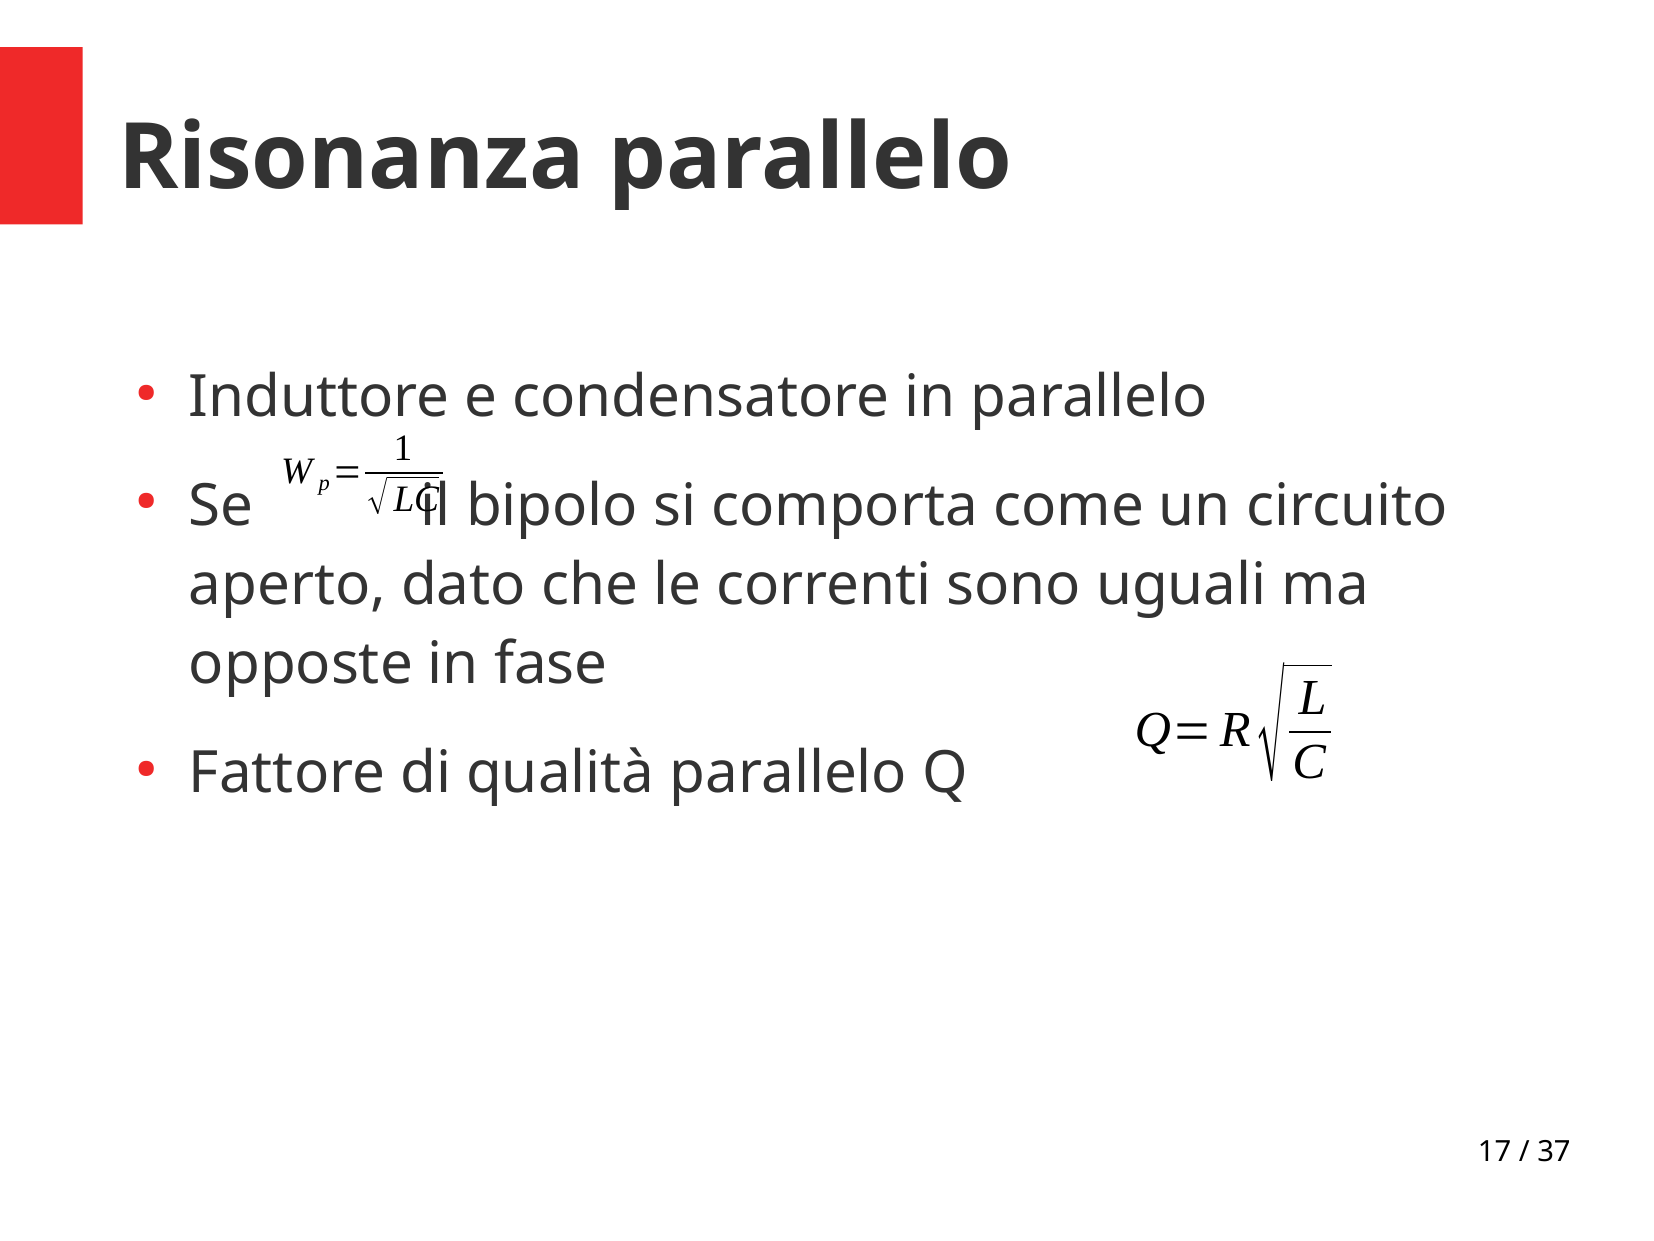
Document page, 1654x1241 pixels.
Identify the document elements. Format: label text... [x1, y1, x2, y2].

title Risonanza parallelo [118, 49, 1571, 257]
chart [271, 427, 454, 520]
chart [1122, 661, 1347, 791]
list Induttore e condensatore in parallelo Se il bipolo si comporta come un circuito aperto, dato che le correnti sono uguali ma opposte in fase Fattore di qualità parallelo Q [118, 354, 1536, 1074]
